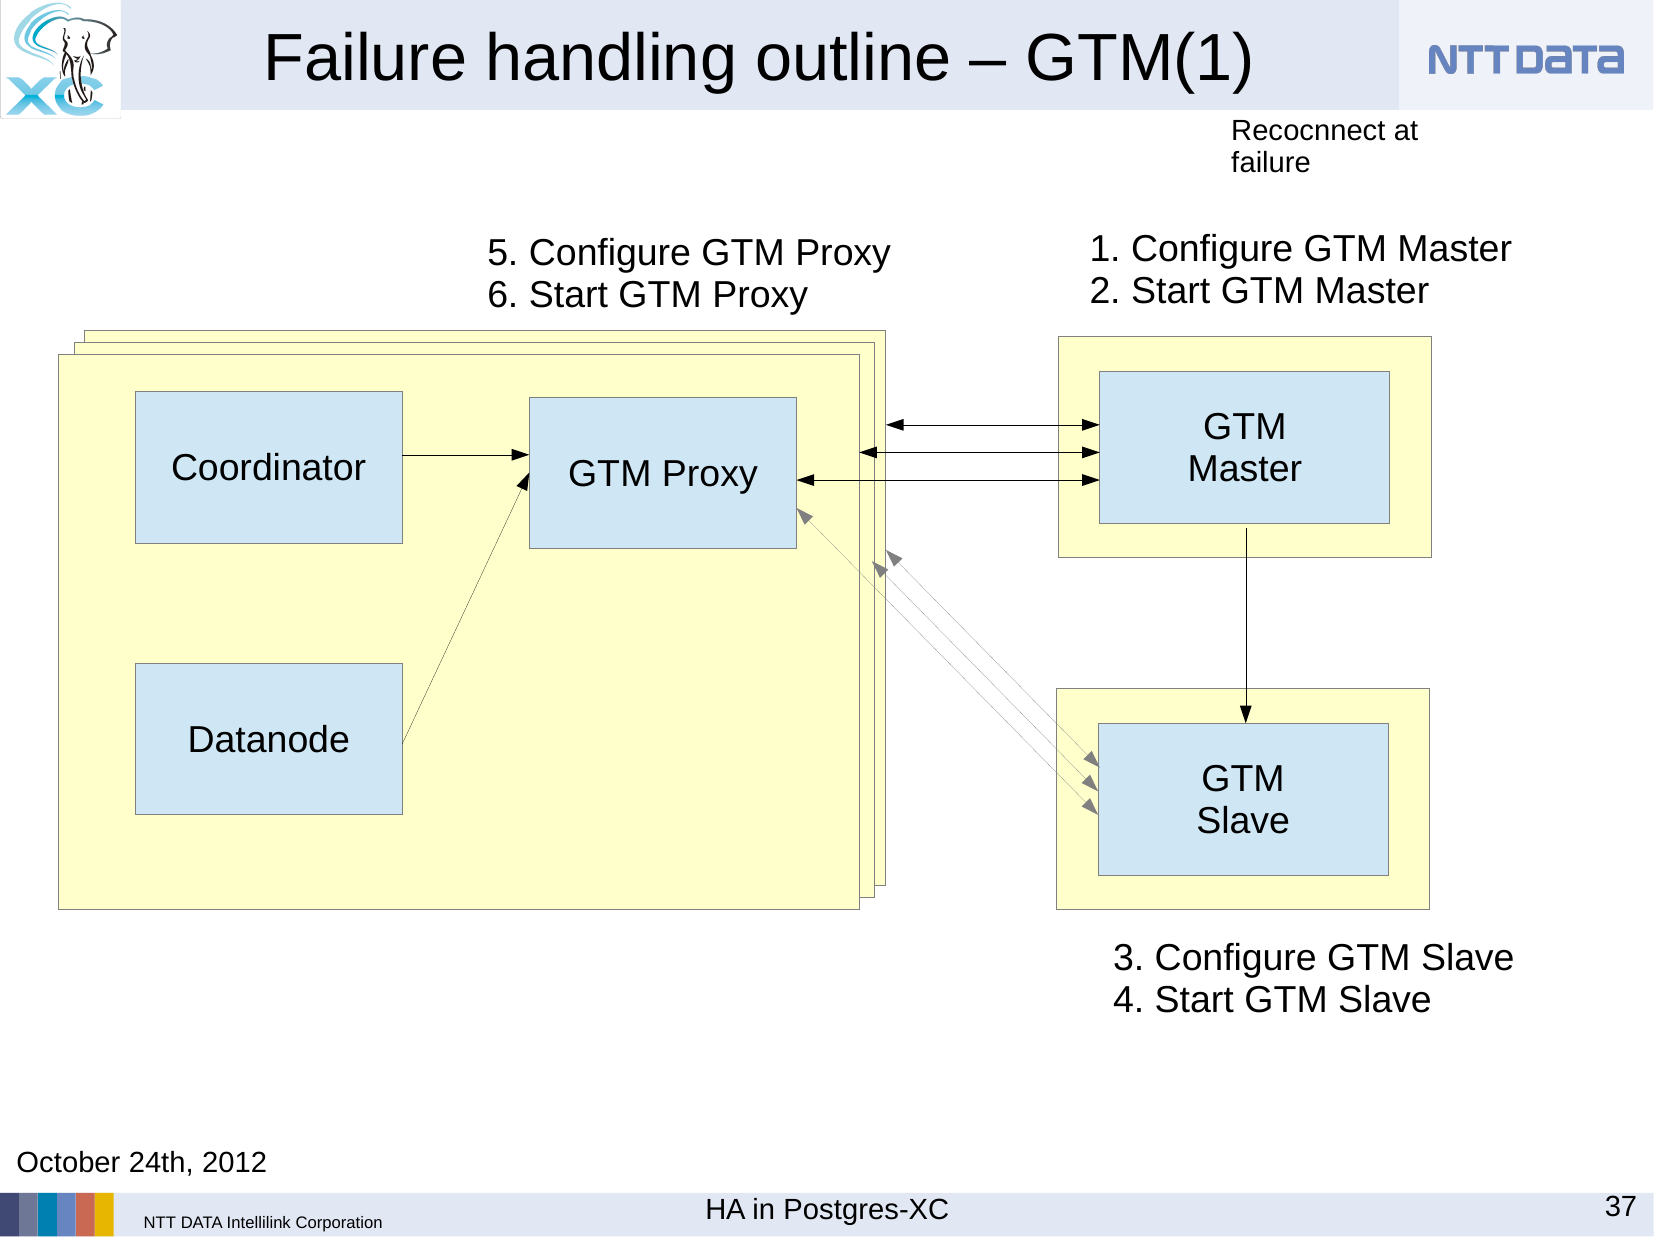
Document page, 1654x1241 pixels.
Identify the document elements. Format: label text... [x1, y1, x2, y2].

text_box 1. Configure GTM Master 2. Start GTM Master [1074, 220, 1607, 319]
text_box Coordinator [135, 391, 403, 544]
text_box [1058, 336, 1432, 558]
text_box GTM Slave [1098, 723, 1389, 876]
text_box GTM Proxy [529, 397, 797, 549]
text_box Datanode [135, 663, 403, 815]
text_box 3. Configure GTM Slave 4. Start GTM Slave [1098, 928, 1630, 1028]
text_box [797, 481, 886, 597]
text_box GTM Master [1099, 371, 1390, 524]
text_box [1056, 725, 1098, 788]
title Failure handling outline – GTM(1) [120, 3, 1399, 110]
text_box [58, 330, 886, 910]
picture [0, 0, 121, 119]
picture [1429, 45, 1624, 74]
text_box [1058, 453, 1099, 480]
text_box 5. Configure GTM Proxy 6. Start GTM Proxy [472, 224, 1004, 324]
text_box [1056, 688, 1246, 761]
text_box Recocnnect at failure [1216, 106, 1470, 193]
text_box [1058, 426, 1099, 452]
text_box [1056, 688, 1430, 910]
text_box [1056, 750, 1098, 812]
